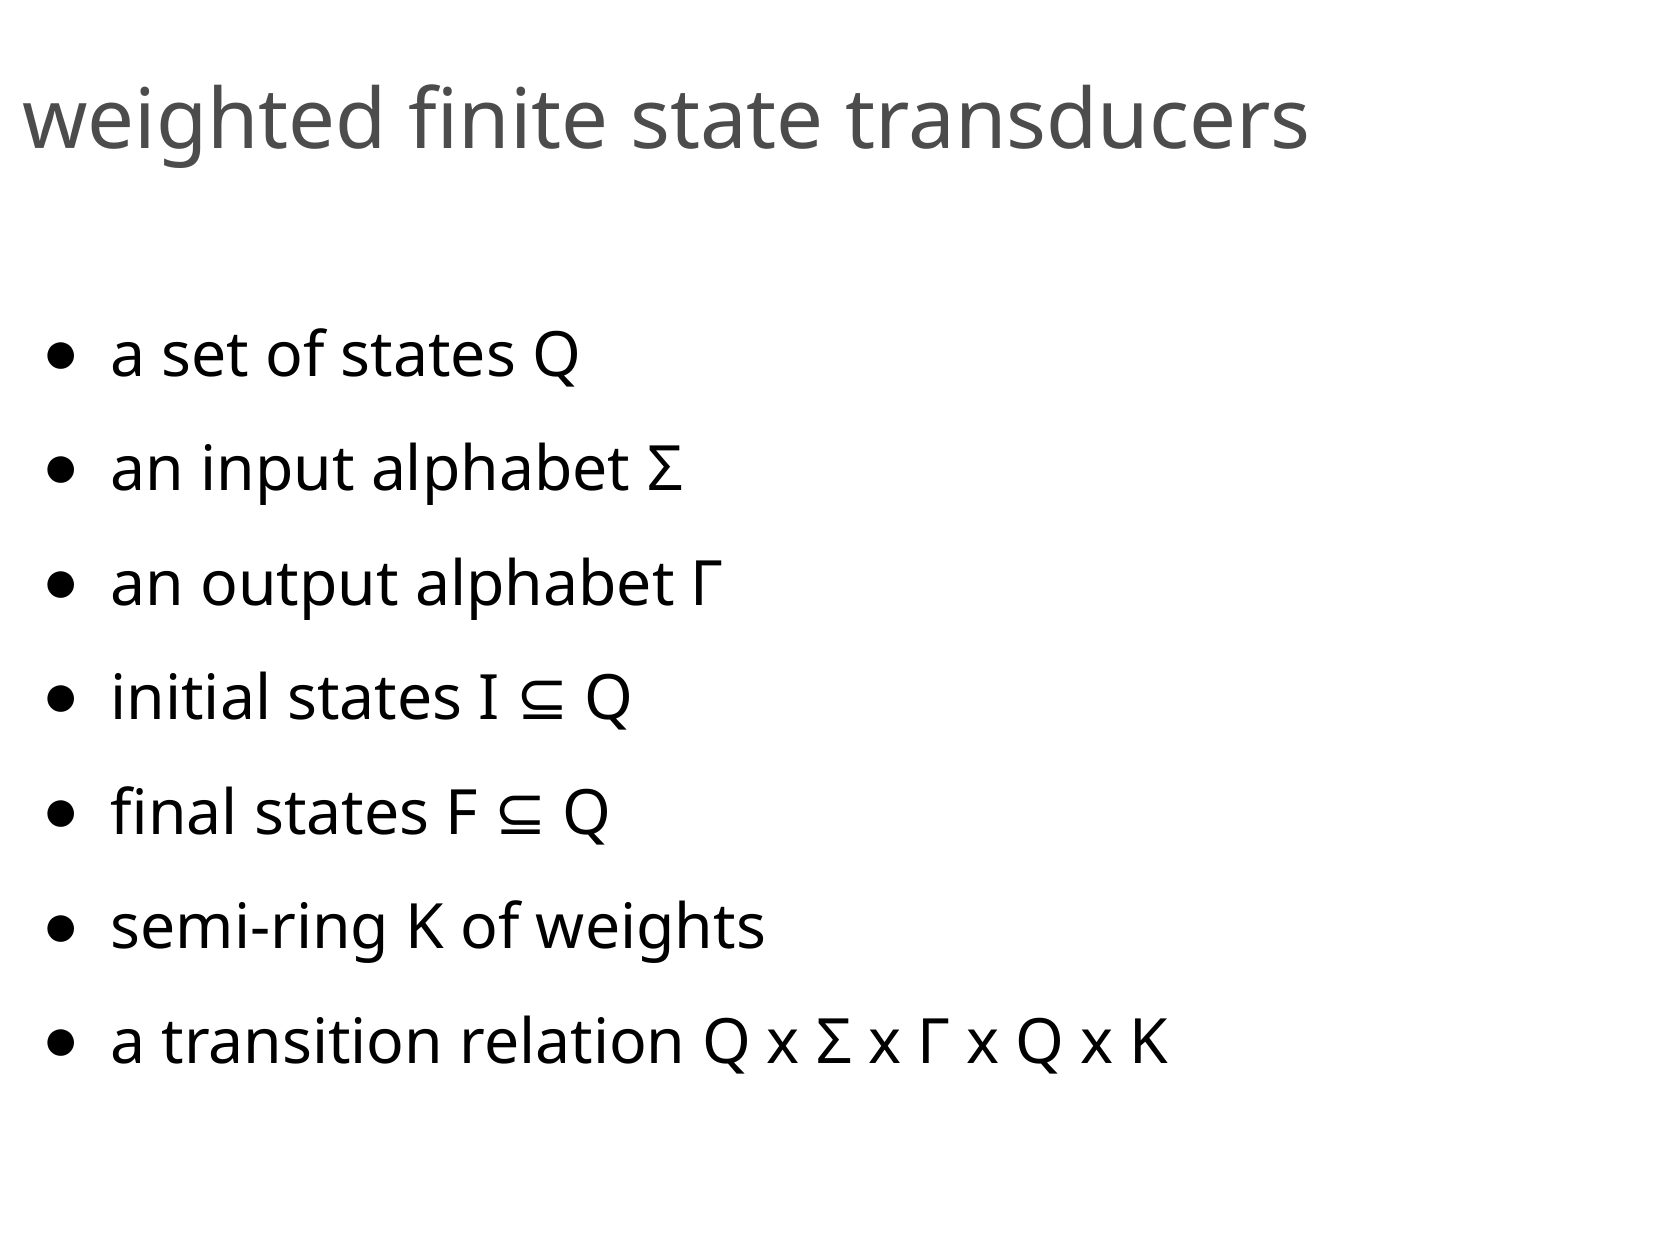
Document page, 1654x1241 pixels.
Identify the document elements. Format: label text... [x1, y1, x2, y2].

list a set of states Q an input alphabet Σ an output alphabet Γ initial states I ⊆ Q final states F ⊆ Q semi-ring K of weights a transition relation Q x Σ x Γ x Q x K [25, 233, 1654, 1158]
title weighted finite state transducers [22, 19, 1654, 213]
